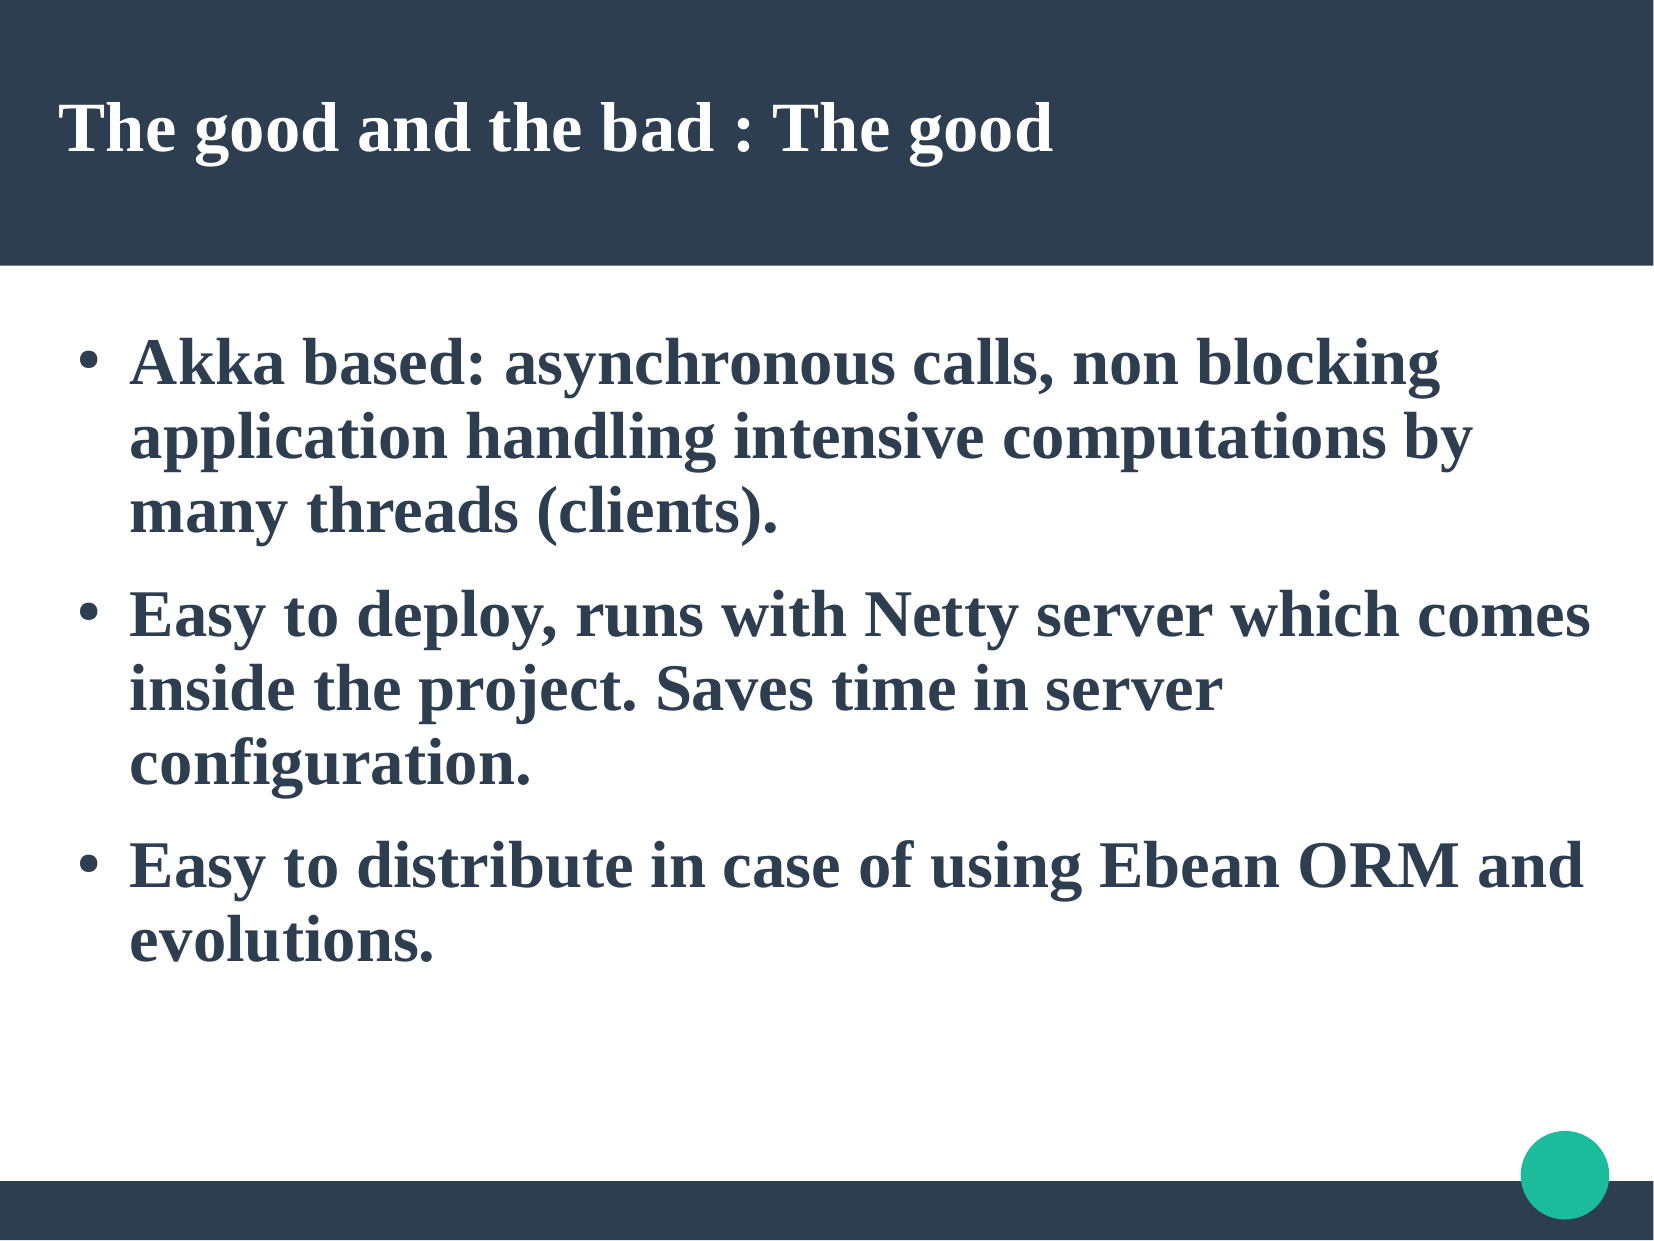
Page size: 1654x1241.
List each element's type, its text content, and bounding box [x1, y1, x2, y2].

list Akka based: asynchronous calls, non blocking application handling intensive computations by many threads (clients). Easy to deploy, runs with Netty server which comes inside the project. Saves time in server configuration. Easy to distribute in case of using Ebean ORM and evolutions. [59, 324, 1595, 1152]
title The good and the bad : The good [59, 49, 1595, 207]
